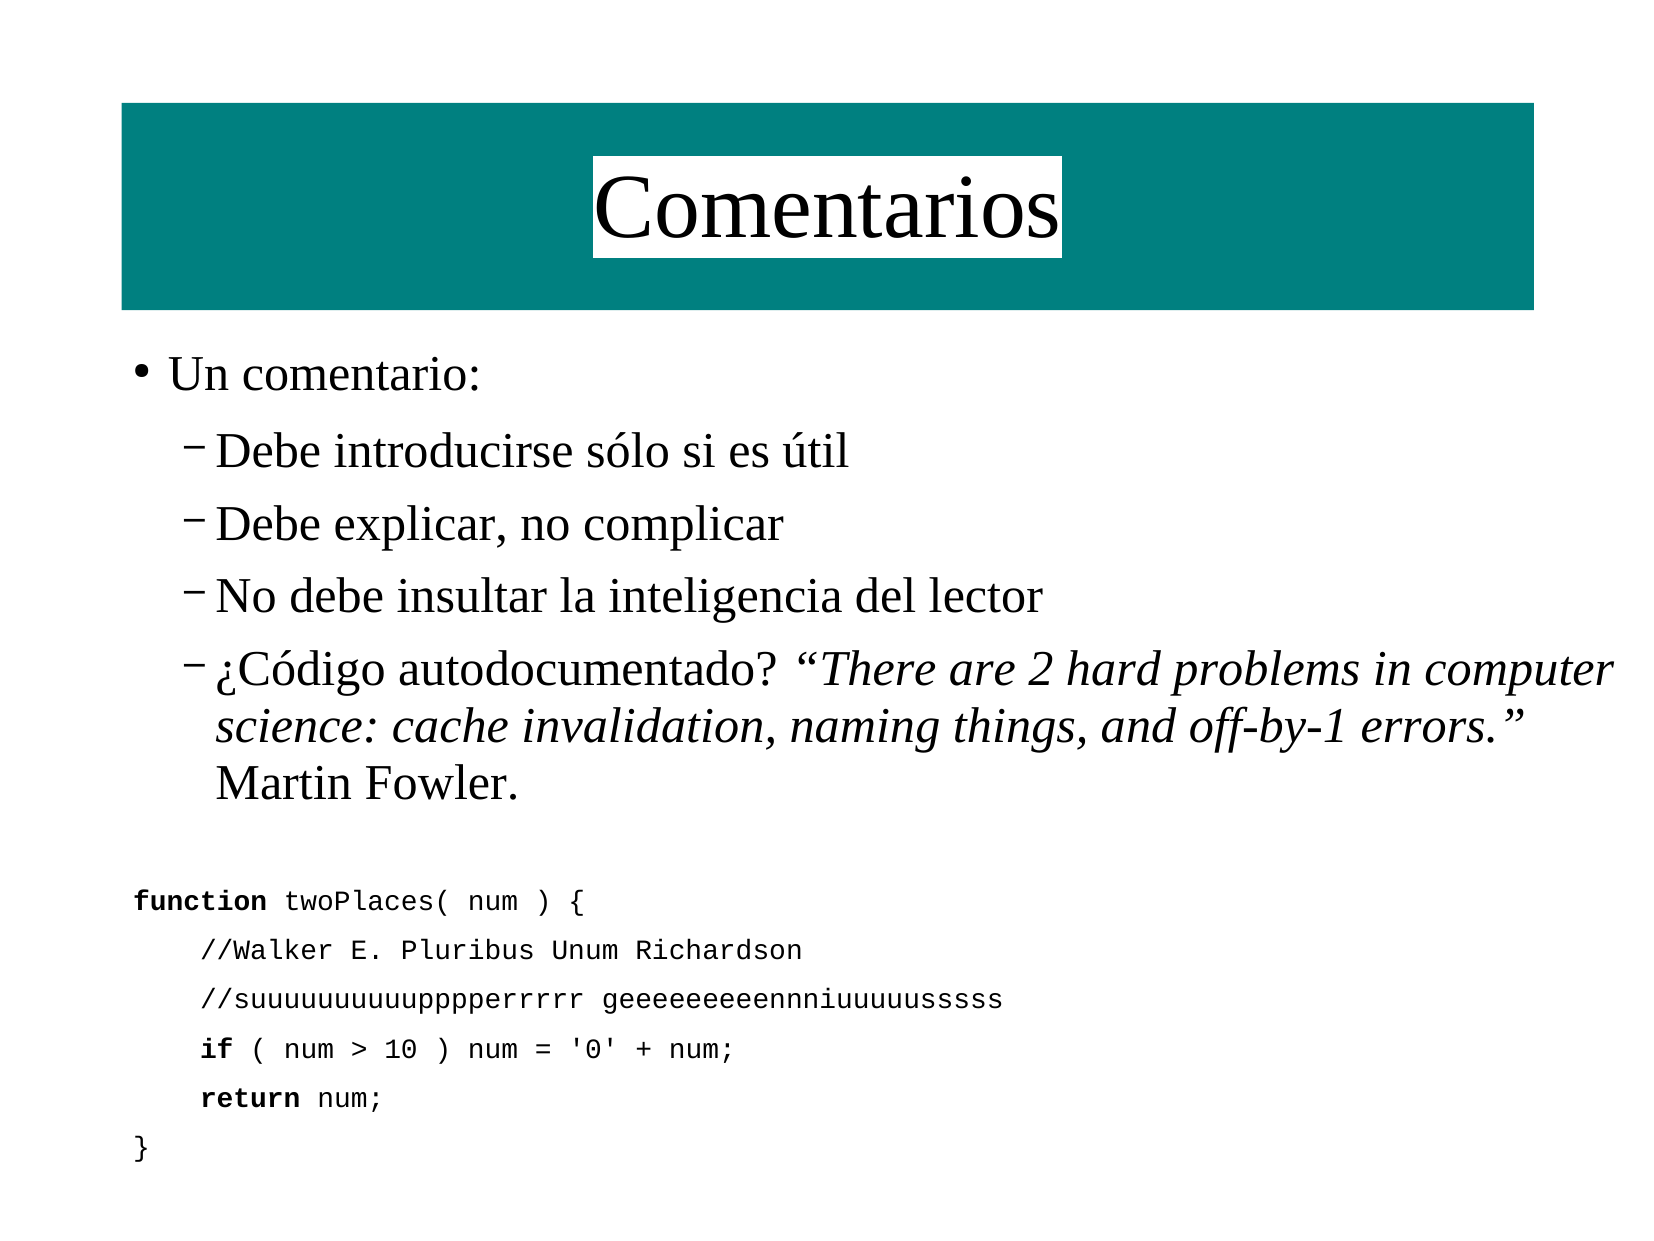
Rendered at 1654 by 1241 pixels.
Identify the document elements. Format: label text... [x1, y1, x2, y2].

list Un comentario: Debe introducirse sólo si es útil Debe explicar, no complicar No debe insultar la inteligencia del lector ¿Código autodocumentado? “There are 2 hard problems in computer science: cache invalidation, naming things, and off-by-1 errors.” Martin Fowler. function twoPlaces( num ) { //Walker E. Pluribus Unum Richardson //suuuuuuuuuupppperrrrr geeeeeeeeennniuuuuusssss if ( num > 10 ) num = '0' + num; return num; } [121, 344, 1635, 1171]
title Comentarios [121, 102, 1534, 311]
